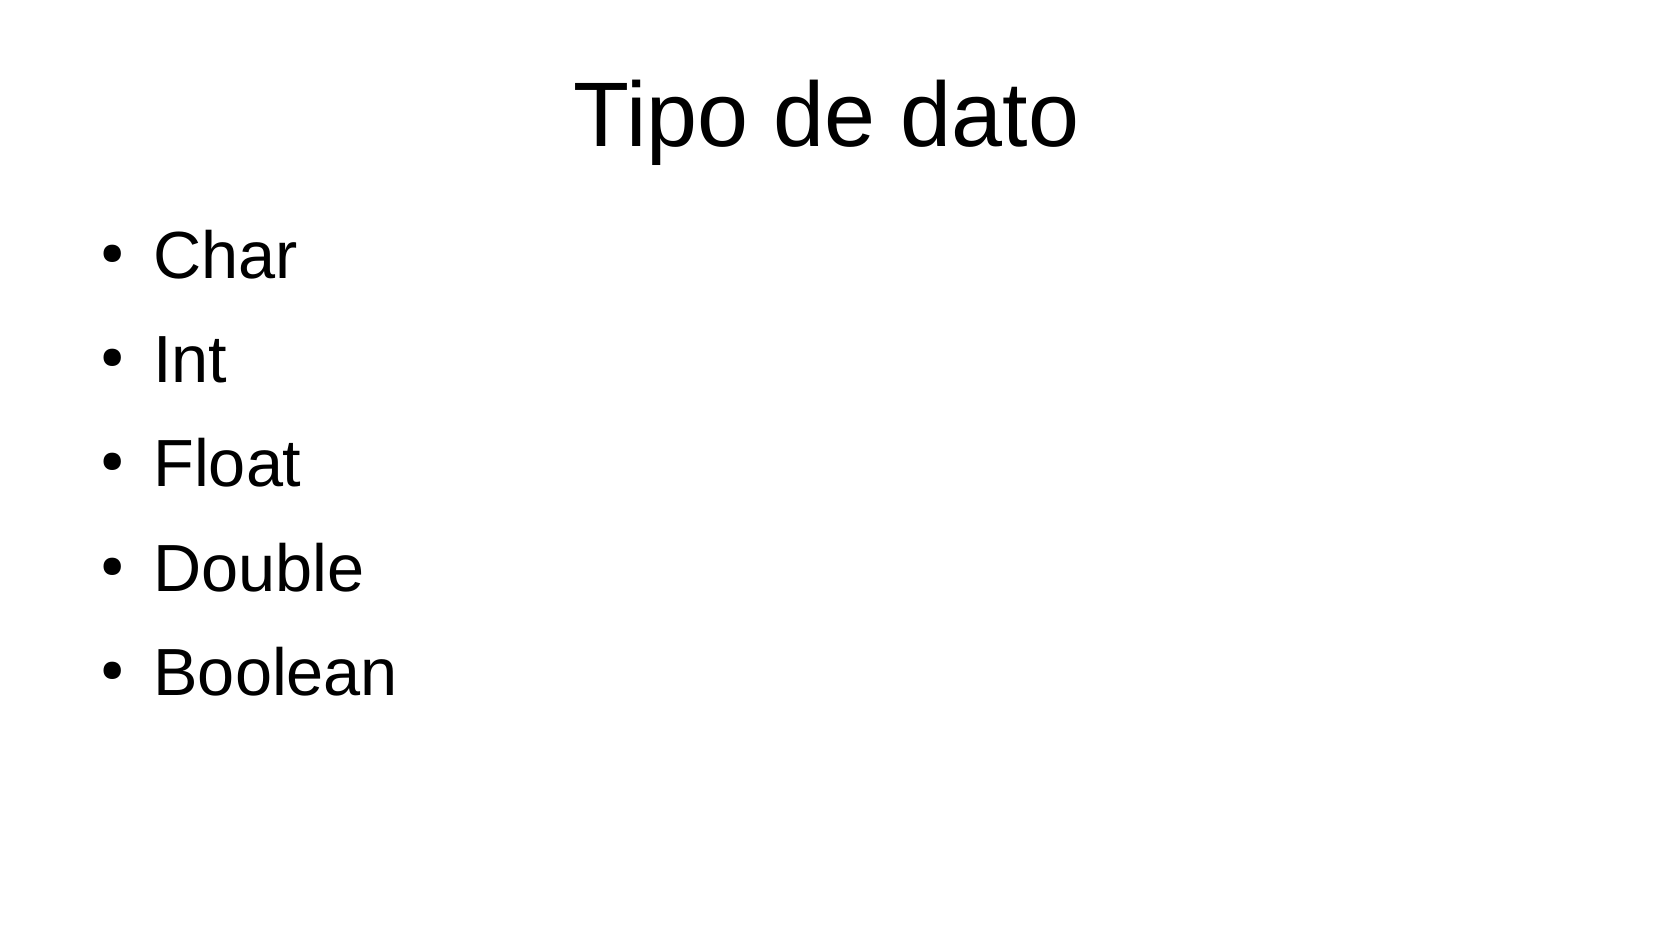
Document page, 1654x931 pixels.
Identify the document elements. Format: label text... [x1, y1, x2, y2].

list Char Int Float Double Boolean [82, 217, 1571, 758]
title Tipo de dato [82, 37, 1571, 193]
